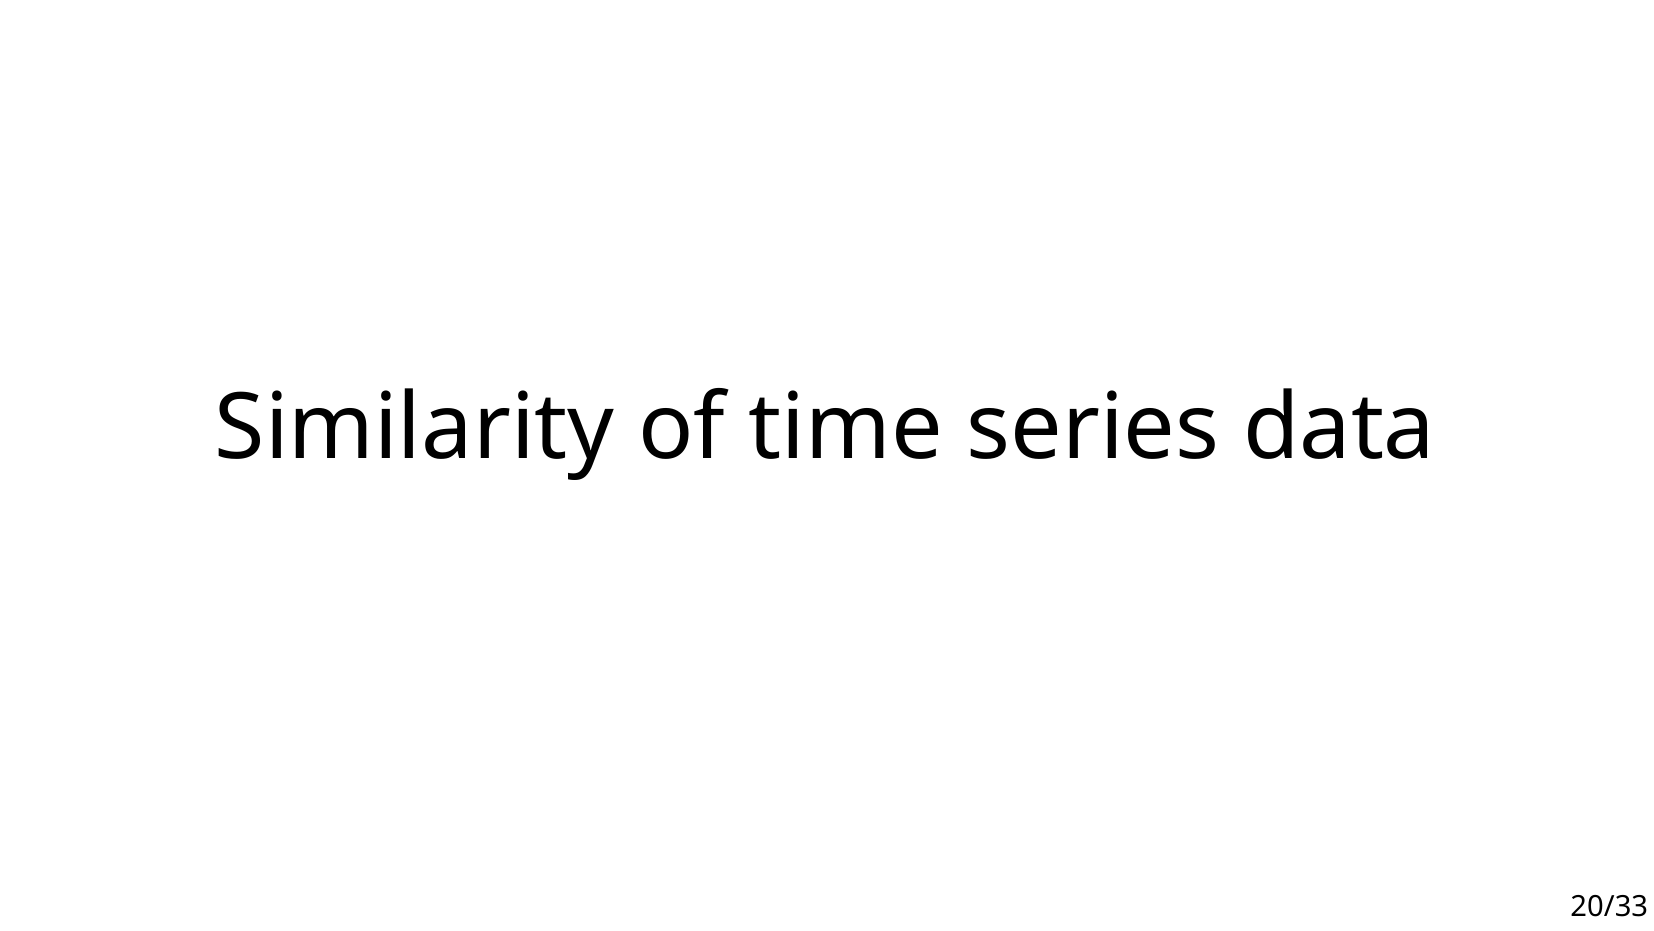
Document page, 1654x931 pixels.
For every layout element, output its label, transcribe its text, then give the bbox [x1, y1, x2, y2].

title Similarity of time series data [81, 345, 1570, 501]
